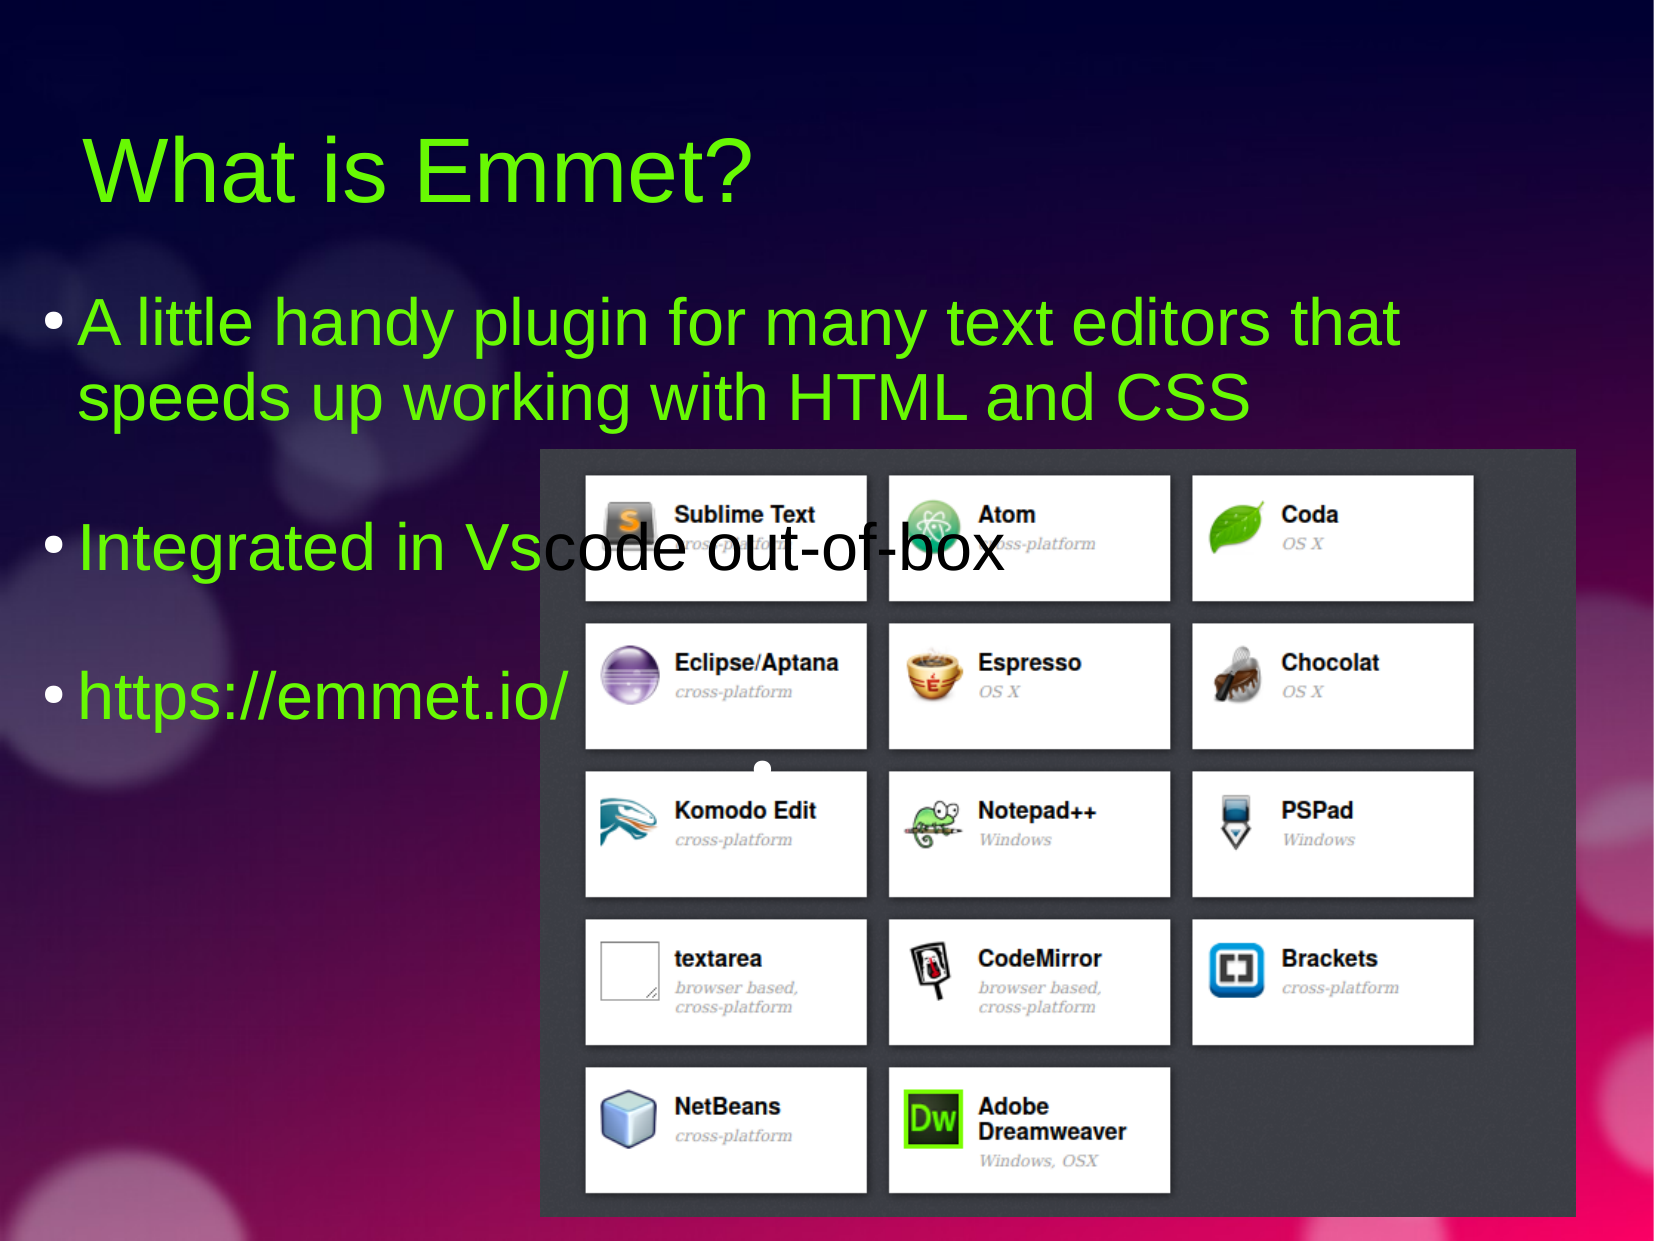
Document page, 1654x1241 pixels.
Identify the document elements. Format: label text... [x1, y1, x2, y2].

picture [0, 0, 1654, 1241]
title What is Emmet? [82, 67, 1571, 275]
subtitle A little handy plugin for many text editors that speeds up working with HTML and CSS Integrated in Vscode out-of-box https://emmet.io/ [41, 285, 1531, 809]
